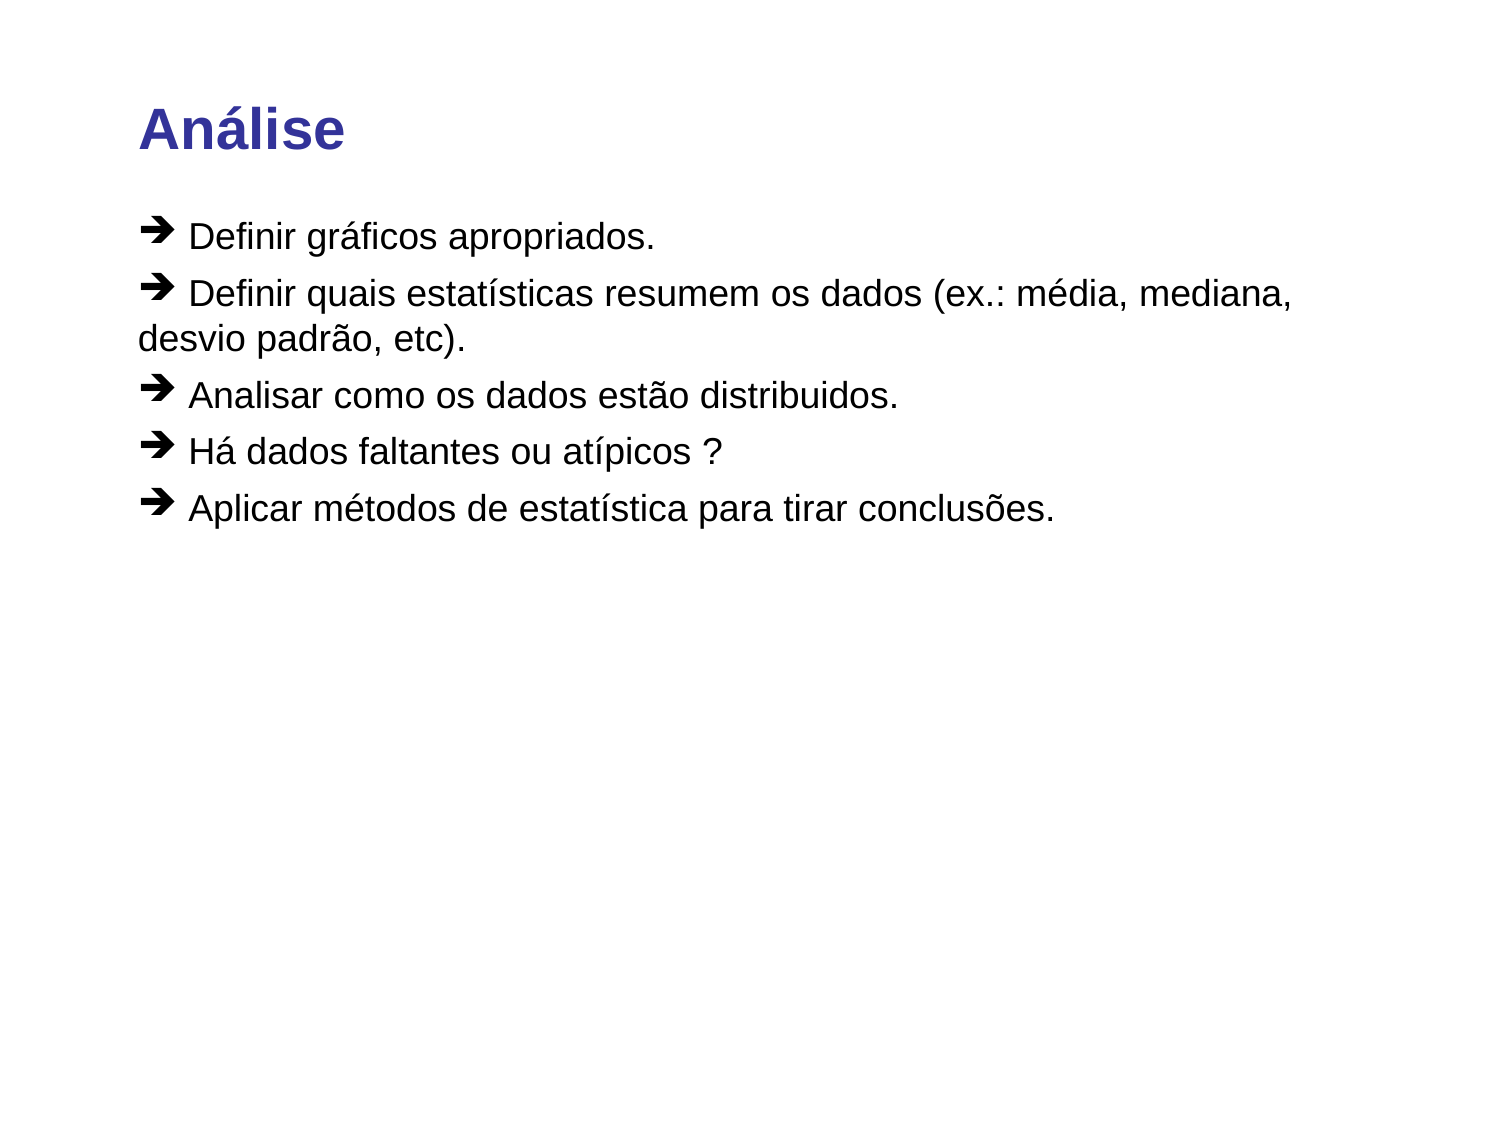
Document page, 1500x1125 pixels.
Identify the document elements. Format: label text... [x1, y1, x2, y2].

text_box Análise [123, 84, 1400, 179]
text_box Definir gráficos apropriados. Definir quais estatísticas resumem os dados (ex.: média, mediana, desvio padrão, etc). Analisar como os dados estão distribuidos. Há dados faltantes ou atípicos ? Aplicar métodos de estatística para tirar conclusões. [123, 204, 1366, 571]
